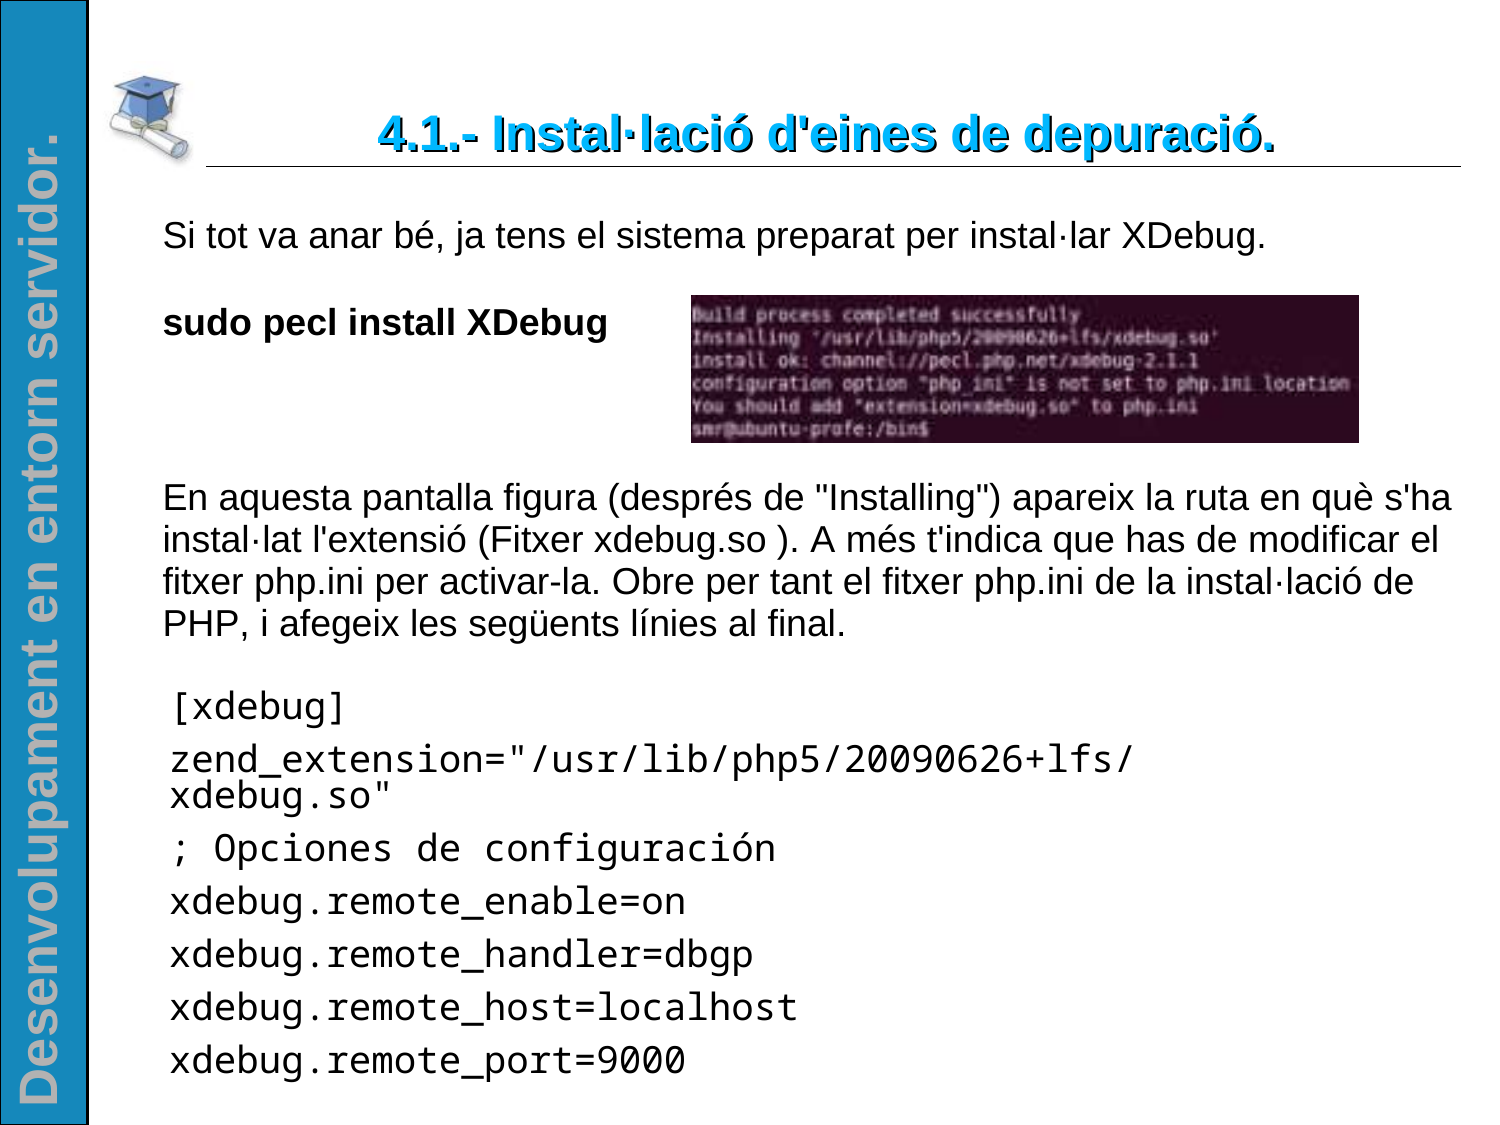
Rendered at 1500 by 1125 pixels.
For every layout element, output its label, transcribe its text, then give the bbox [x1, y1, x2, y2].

picture [691, 295, 1359, 443]
text_box Si tot va anar bé, ja tens el sistema preparat per instal·lar XDebug. sudo pecl install XDebug En aquesta pantalla figura (després de "Installing") apareix la ruta en què s'ha instal·lat l'extensió (Fitxer xdebug.so ). A més t'indica que has de modificar el fitxer php.ini per activar-la. Obre per tant el fitxer php.ini de la instal·lació de PHP, i afegeix les següents línies al final. [147, 206, 1477, 740]
text_box [xdebug] zend_extension="/usr/lib/php5/20090626+lfs/xdebug.so" ; Opciones de configuración xdebug.remote_enable=on xdebug.remote_handler=dbgp xdebug.remote_host=localhost xdebug.remote_port=9000 [154, 687, 1329, 1093]
title 4.1.- Instal·lació d'eines de depuració. [206, 88, 1447, 178]
picture [93, 61, 206, 174]
